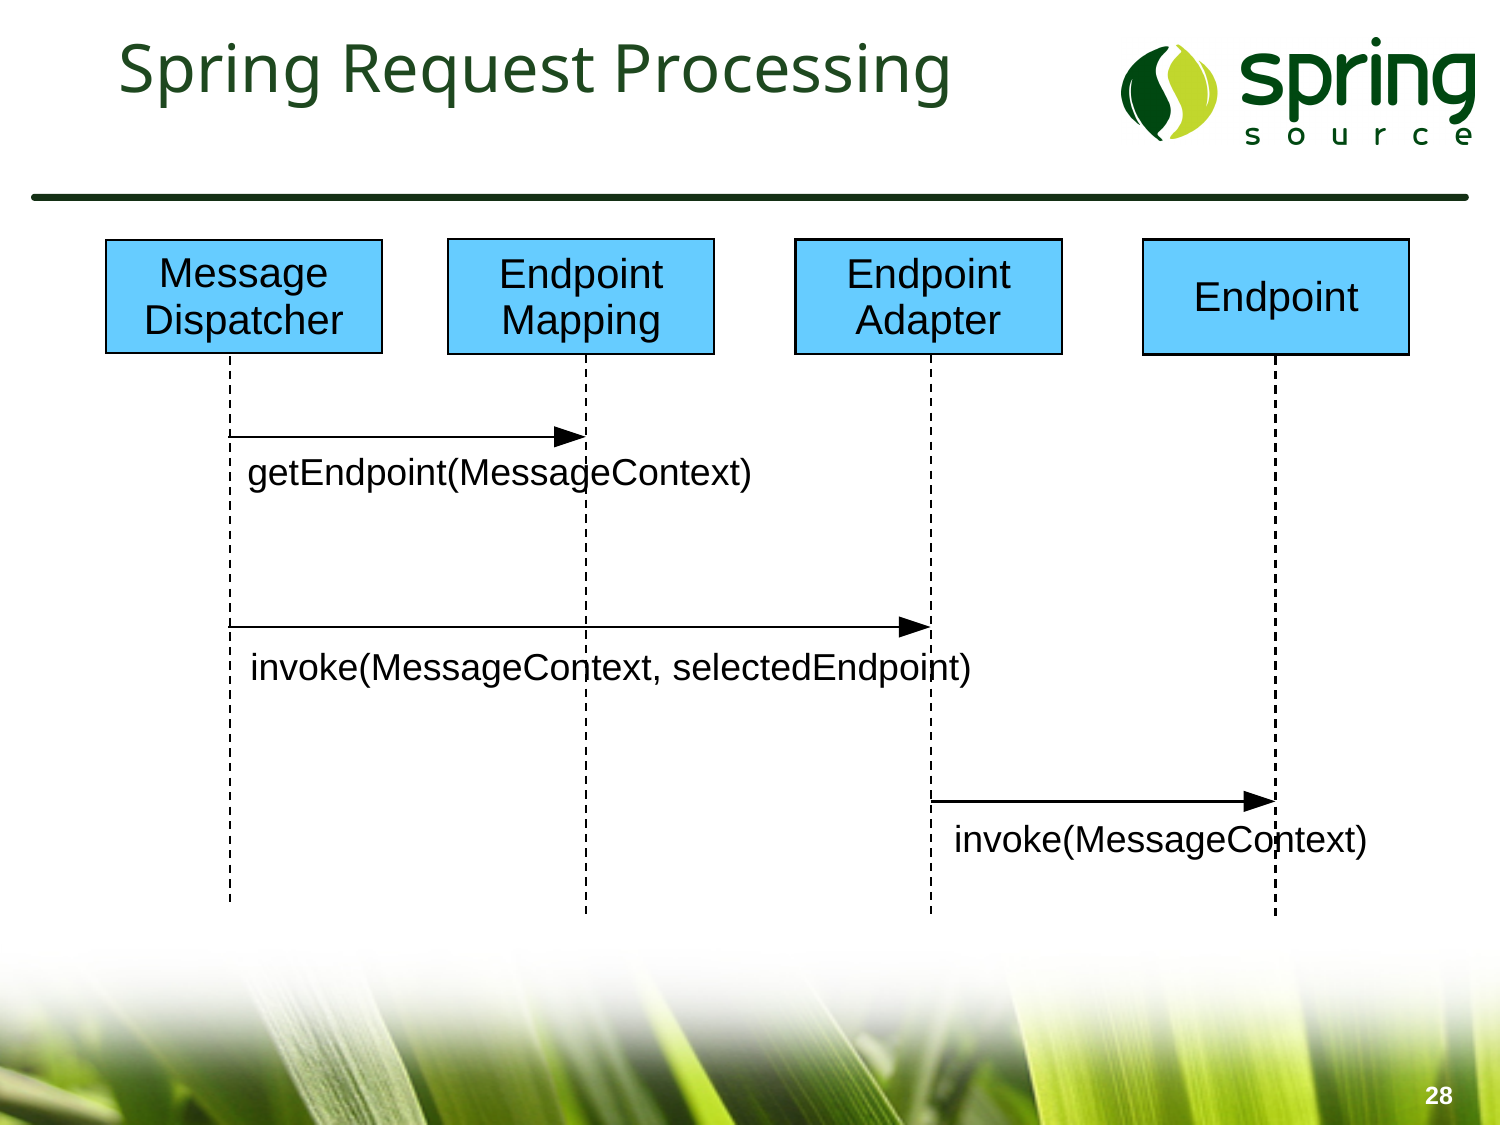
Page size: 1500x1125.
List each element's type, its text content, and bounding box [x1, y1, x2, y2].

title Spring Request Processing [103, 13, 1136, 177]
text_box Endpoint Mapping [447, 239, 715, 355]
picture [0, 944, 1500, 1125]
picture [1136, 37, 1475, 145]
text_box Endpoint [1142, 239, 1410, 355]
text_box Message Dispatcher [105, 240, 382, 353]
text_box getEndpoint(MessageContext) [232, 443, 769, 501]
text_box invoke(MessageContext, selectedEndpoint) [235, 639, 989, 697]
text_box invoke(MessageContext) [939, 810, 1384, 868]
text_box Endpoint Adapter [795, 239, 1062, 355]
